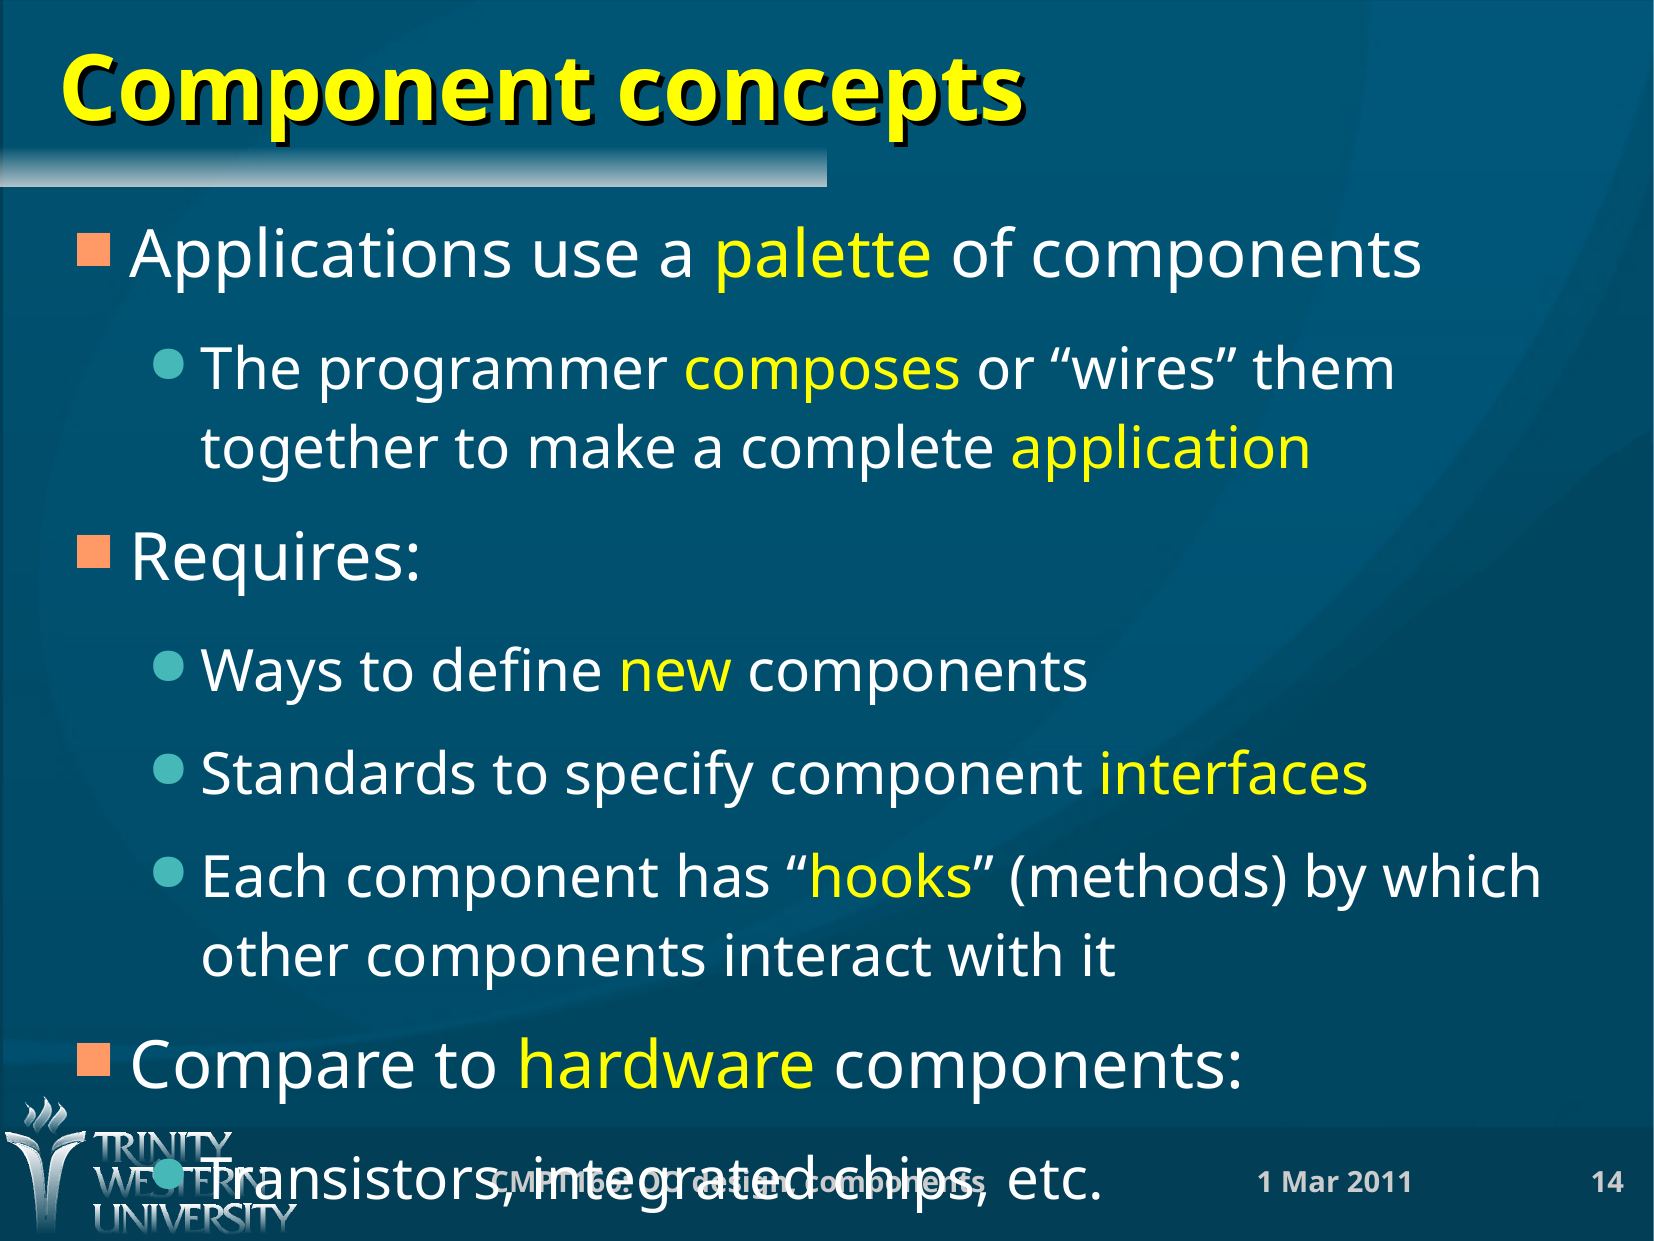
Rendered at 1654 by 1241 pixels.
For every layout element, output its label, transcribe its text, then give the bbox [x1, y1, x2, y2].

list Name: … Description: … Interface to (component): ... Interface to (component): ... [0, 154, 827, 158]
title Component concepts [59, 19, 1595, 148]
picture [38, 1227, 54, 1232]
list Applications use a palette of components The programmer composes or “wires” them together to make a complete application Requires: Ways to define new components Standards to specify component interfaces Each component has “hooks” (methods) by which other components interact with it Compare to hardware components: Transistors, integrated chips, etc. [59, 206, 1625, 1098]
